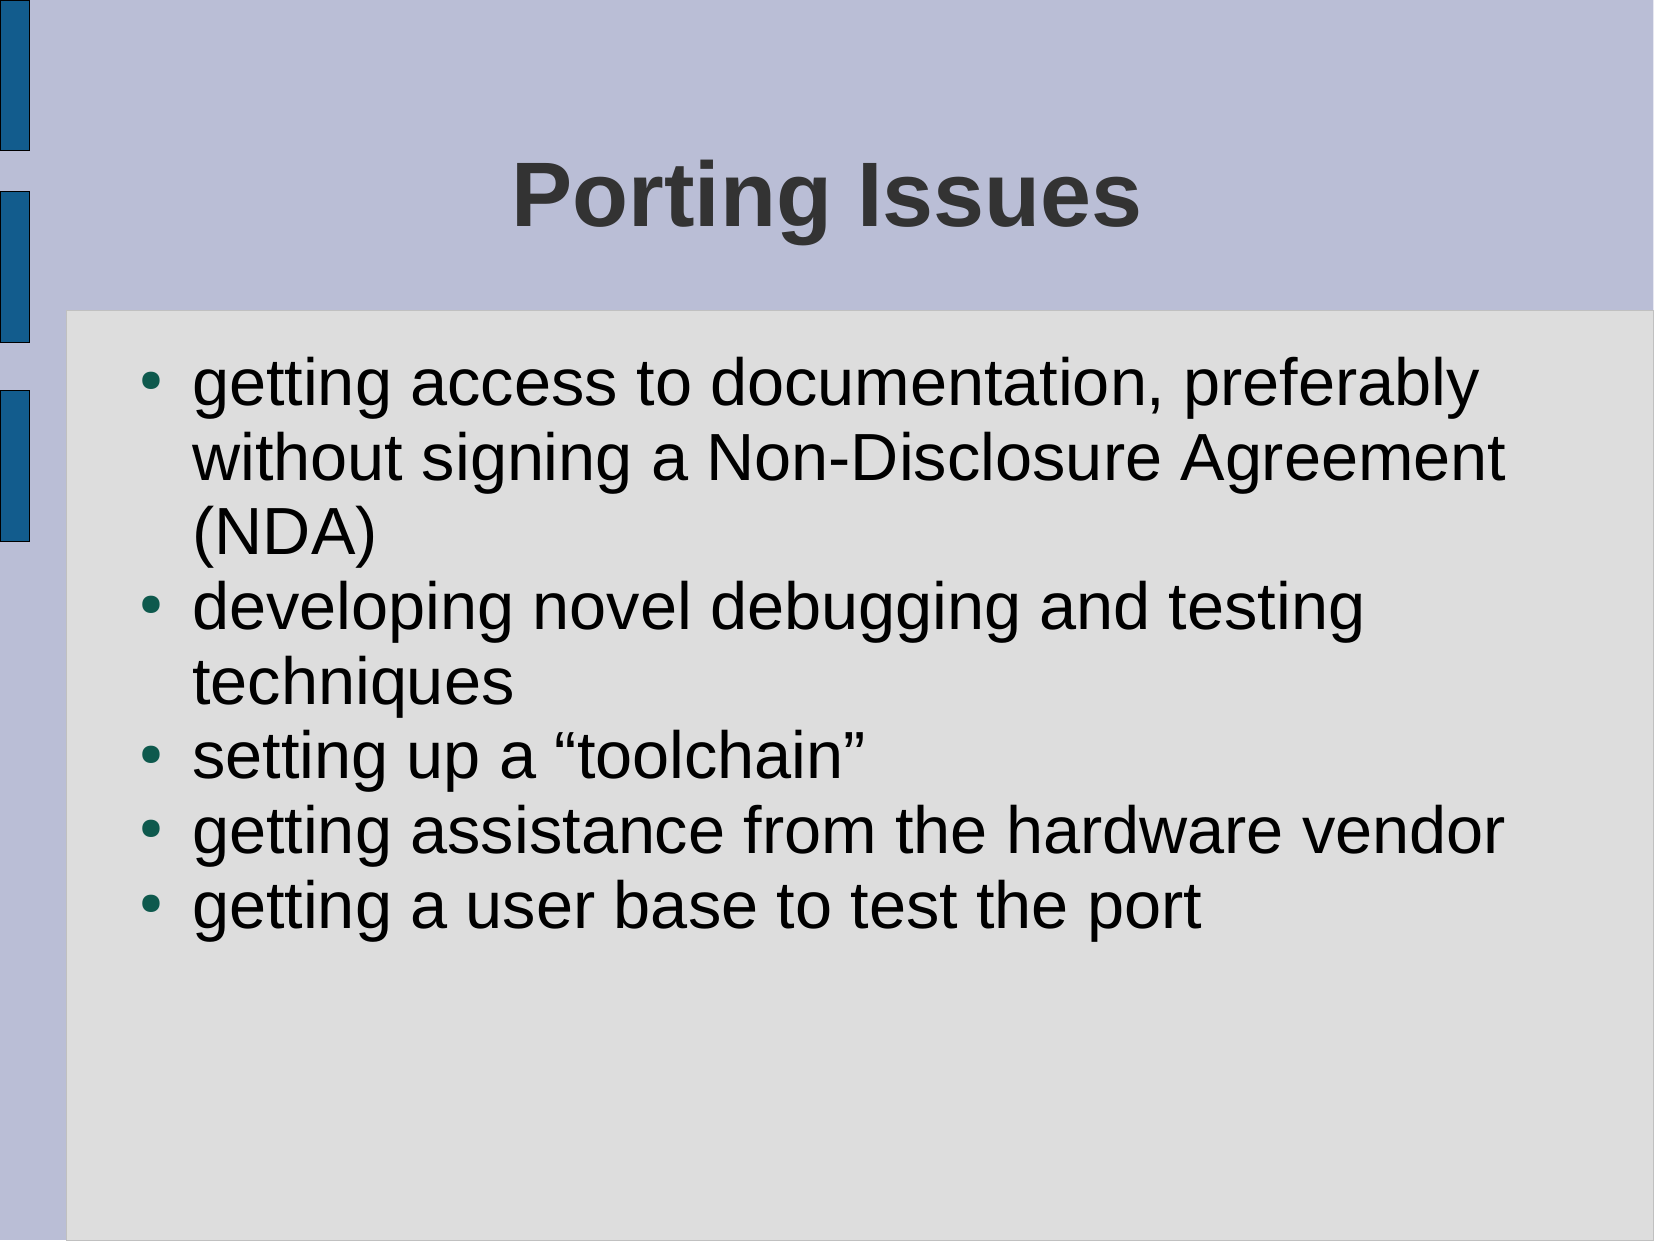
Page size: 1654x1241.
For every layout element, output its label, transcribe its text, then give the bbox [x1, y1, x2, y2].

title Porting Issues [121, 98, 1534, 291]
list getting access to documentation, preferably without signing a Non-Disclosure Agreement (NDA) developing novel debugging and testing techniques setting up a “toolchain” getting assistance from the hardware vendor getting a user base to test the port [121, 344, 1534, 1112]
